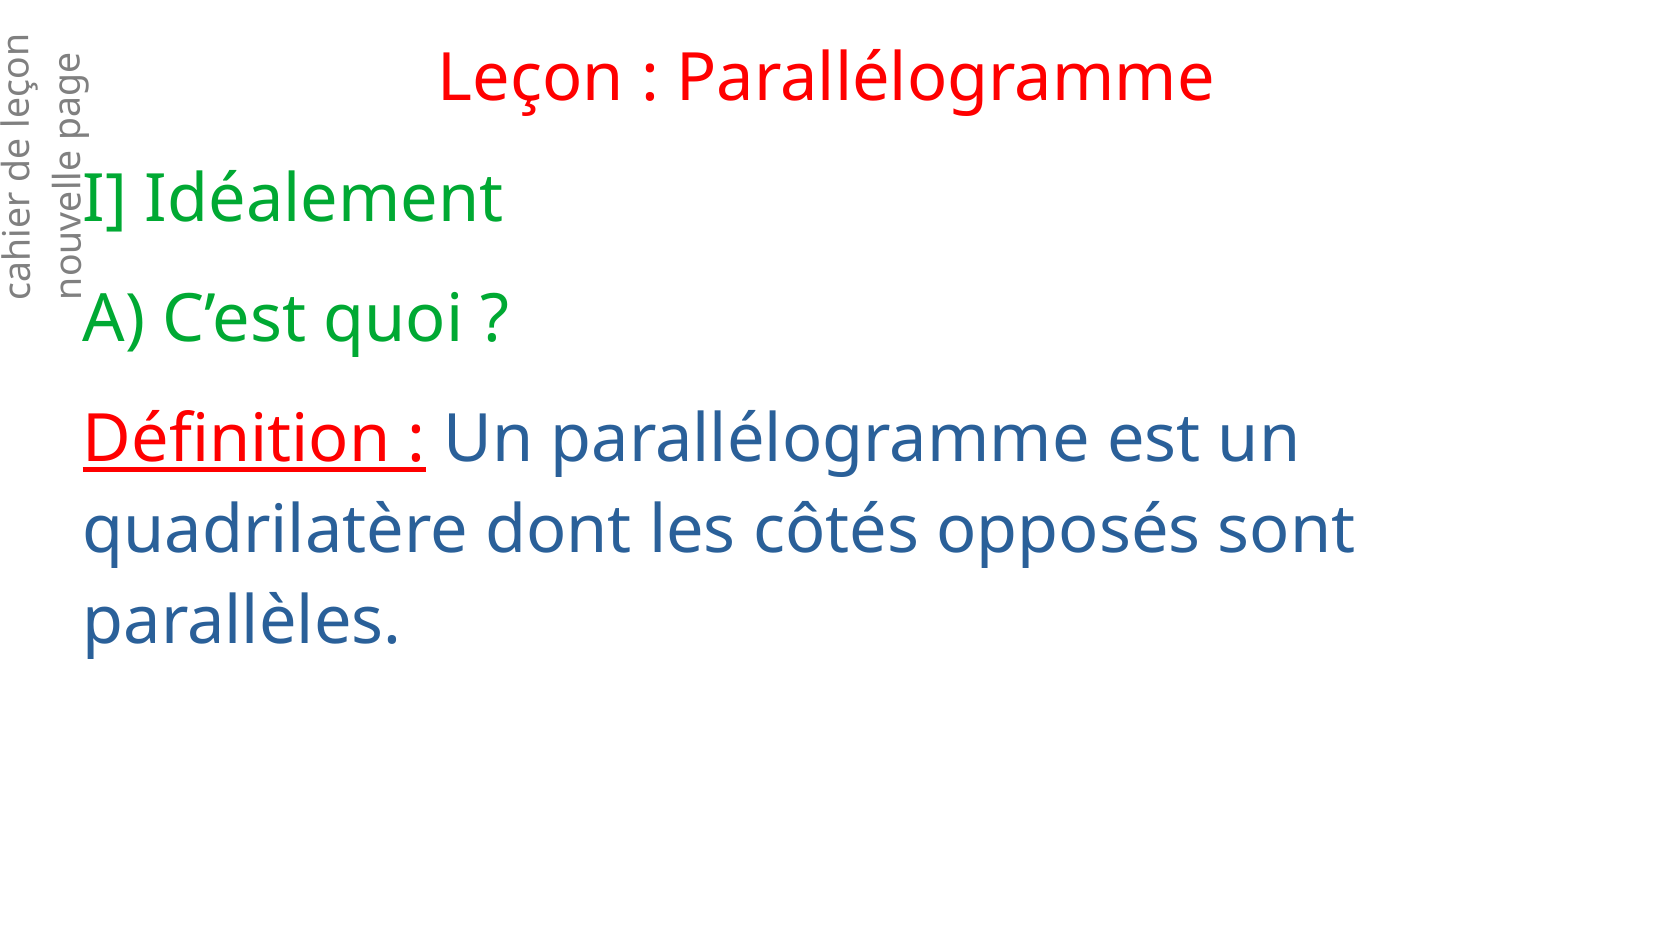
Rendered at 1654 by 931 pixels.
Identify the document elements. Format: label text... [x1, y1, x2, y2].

list Leçon : Parallélogramme I] Idéalement A) C’est quoi ? Définition : Un parallélogramme est un quadrilatère dont les côtés opposés sont parallèles. [82, 29, 1571, 857]
text_box cahier de leçon nouvelle page [0, 0, 89, 316]
